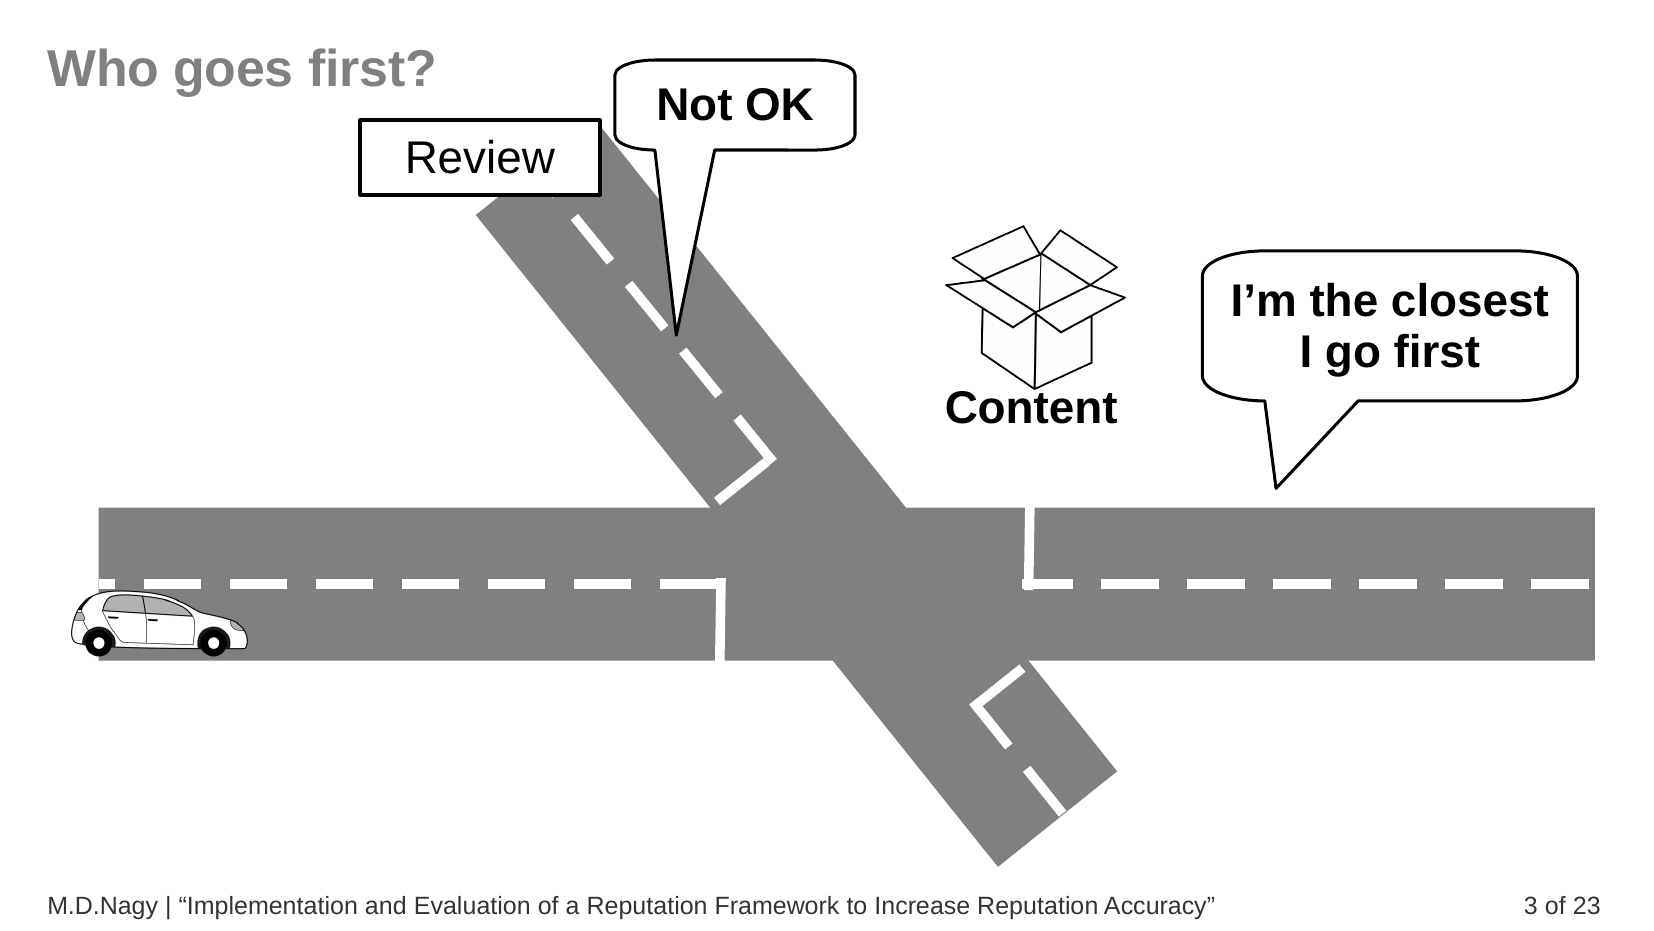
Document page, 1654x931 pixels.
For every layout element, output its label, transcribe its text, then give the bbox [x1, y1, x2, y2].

text_box Content [930, 375, 1156, 451]
text_box I’m the closest I go first [1202, 250, 1578, 489]
text_box Not OK [614, 60, 856, 336]
picture [60, 120, 1606, 867]
title Who goes first? [47, 39, 1471, 98]
text_box Review [360, 120, 601, 196]
